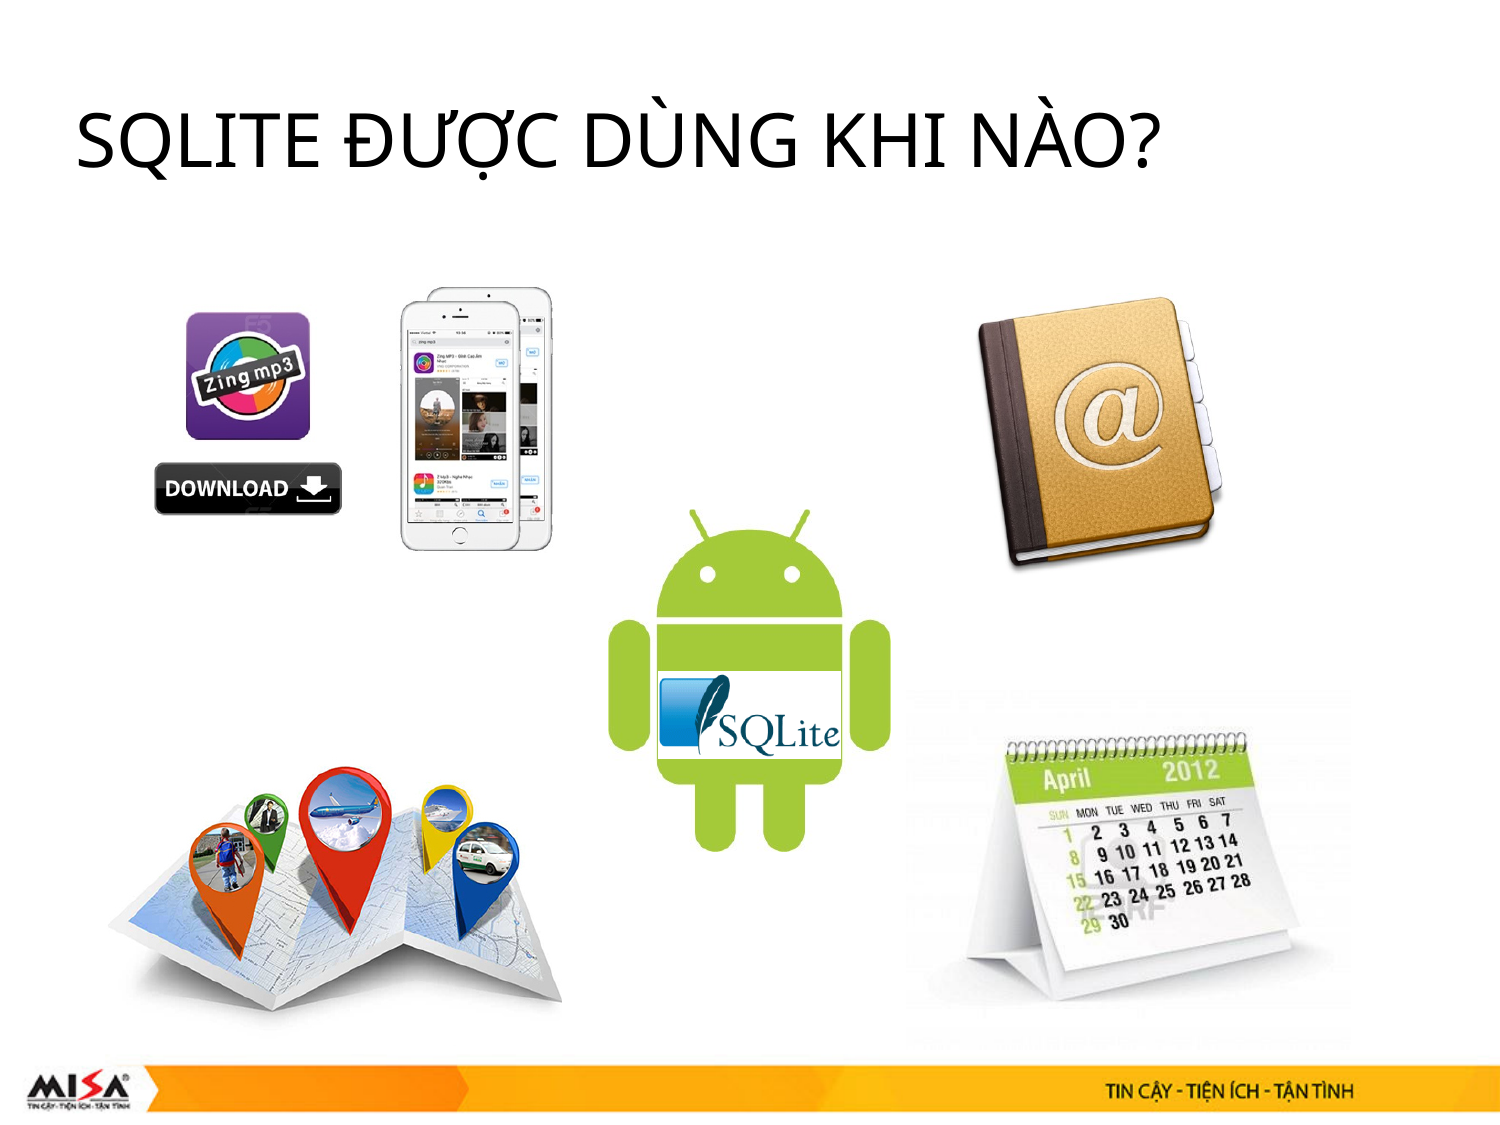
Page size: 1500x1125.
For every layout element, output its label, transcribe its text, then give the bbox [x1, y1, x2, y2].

picture [0, 0, 1500, 1125]
title SQLITE ĐƯỢC DÙNG KHI NÀO? [75, 45, 1425, 233]
